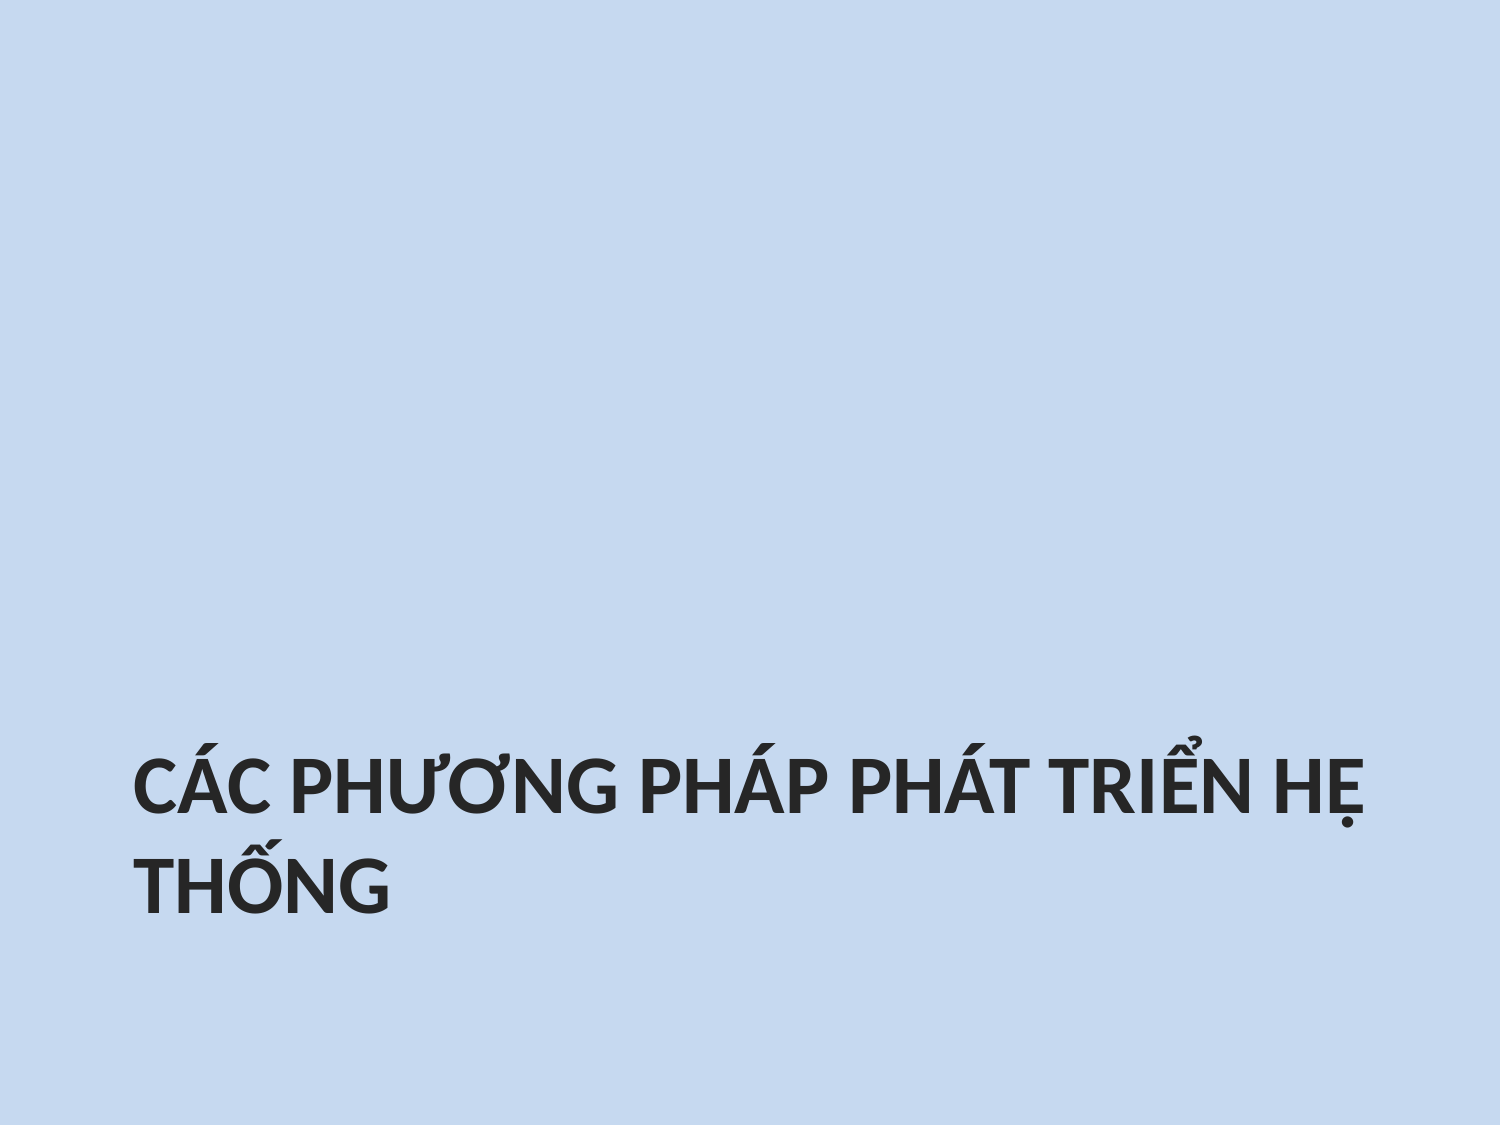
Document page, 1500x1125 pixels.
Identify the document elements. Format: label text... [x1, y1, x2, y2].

title CÁC PHƯƠNG PHÁP PHÁT TRIỂN HỆ THỐNG [118, 722, 1394, 947]
